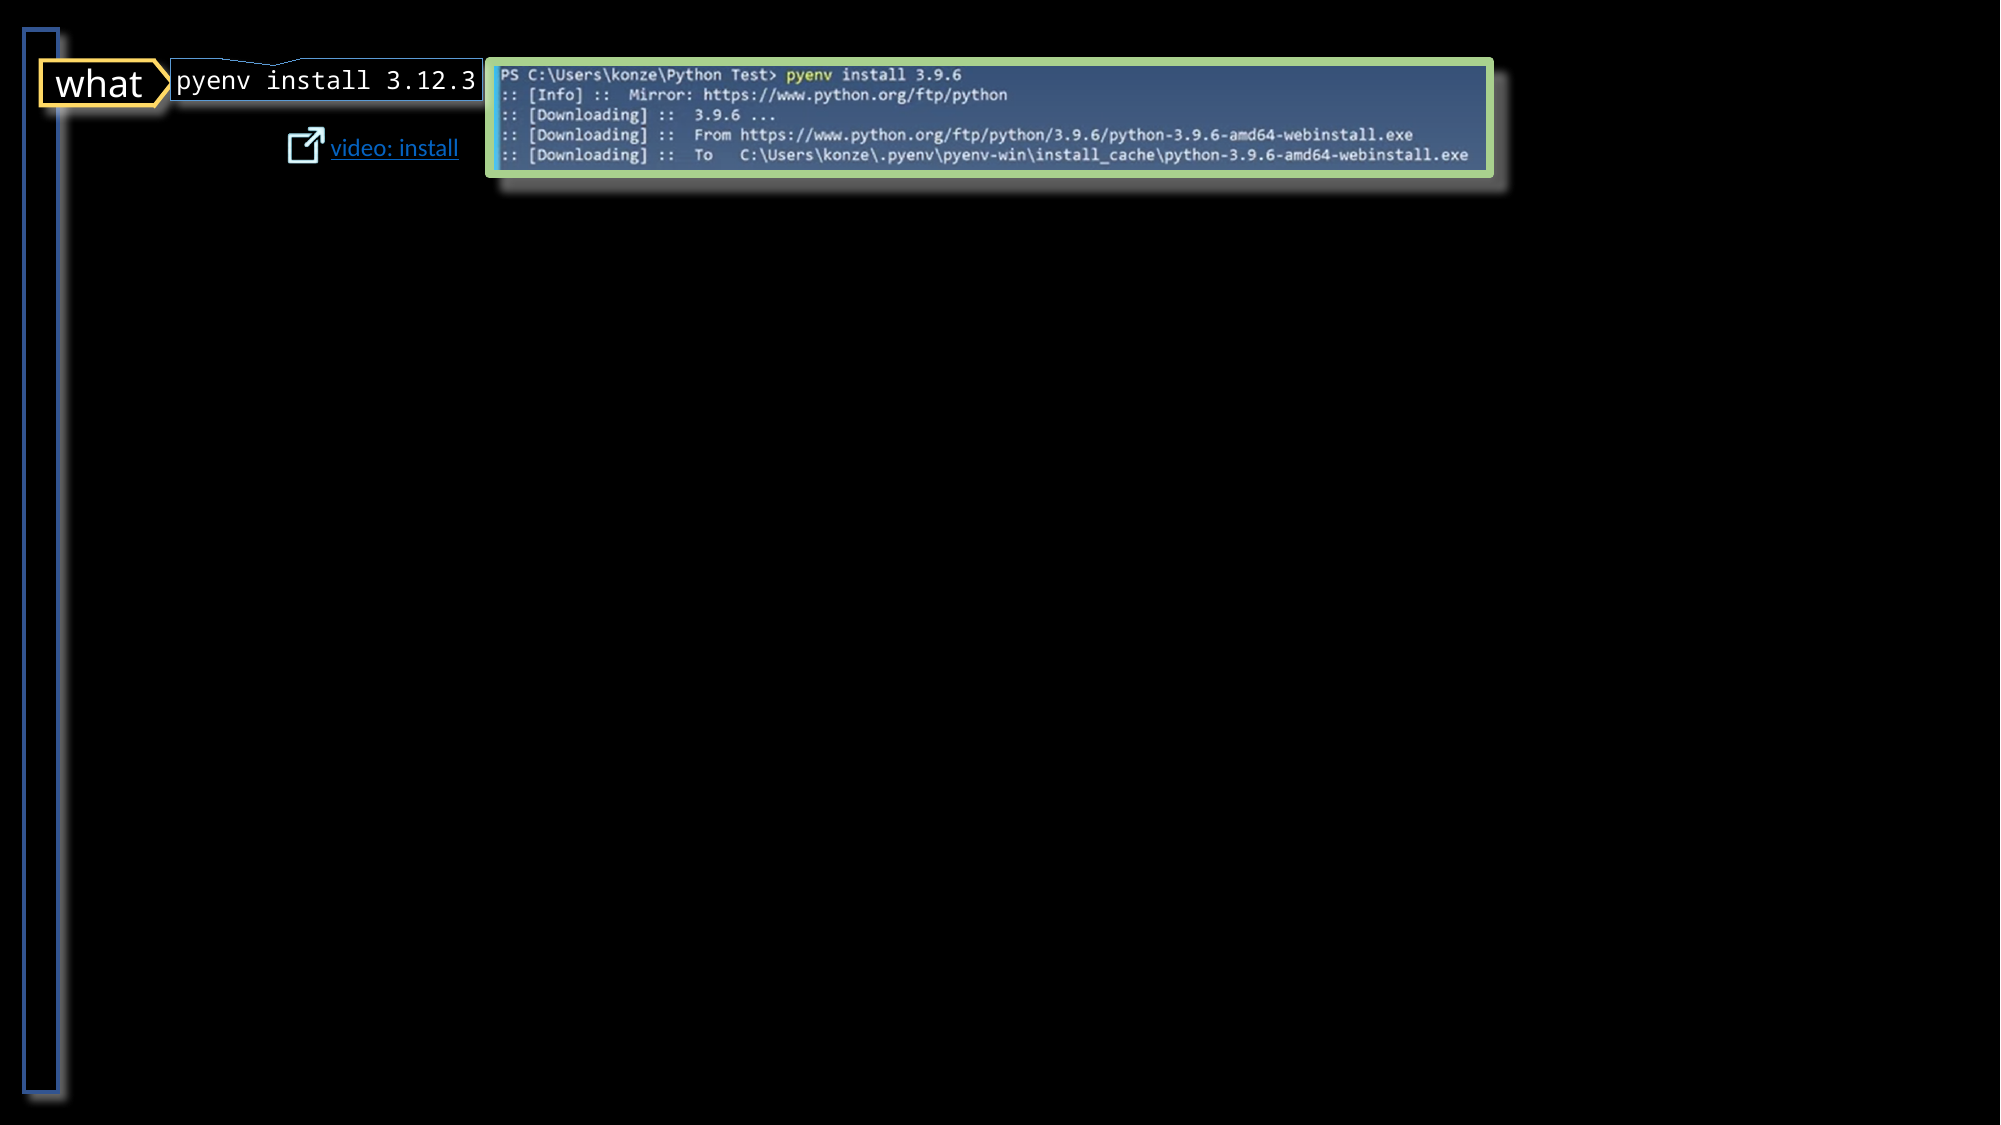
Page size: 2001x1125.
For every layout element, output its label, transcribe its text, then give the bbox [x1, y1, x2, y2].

text_box video: install [315, 124, 474, 170]
picture [493, 65, 1486, 170]
text_box [23, 29, 58, 1093]
text_box pyenv install 3.12.3 [170, 58, 483, 101]
picture [283, 122, 329, 168]
text_box what [40, 60, 170, 106]
